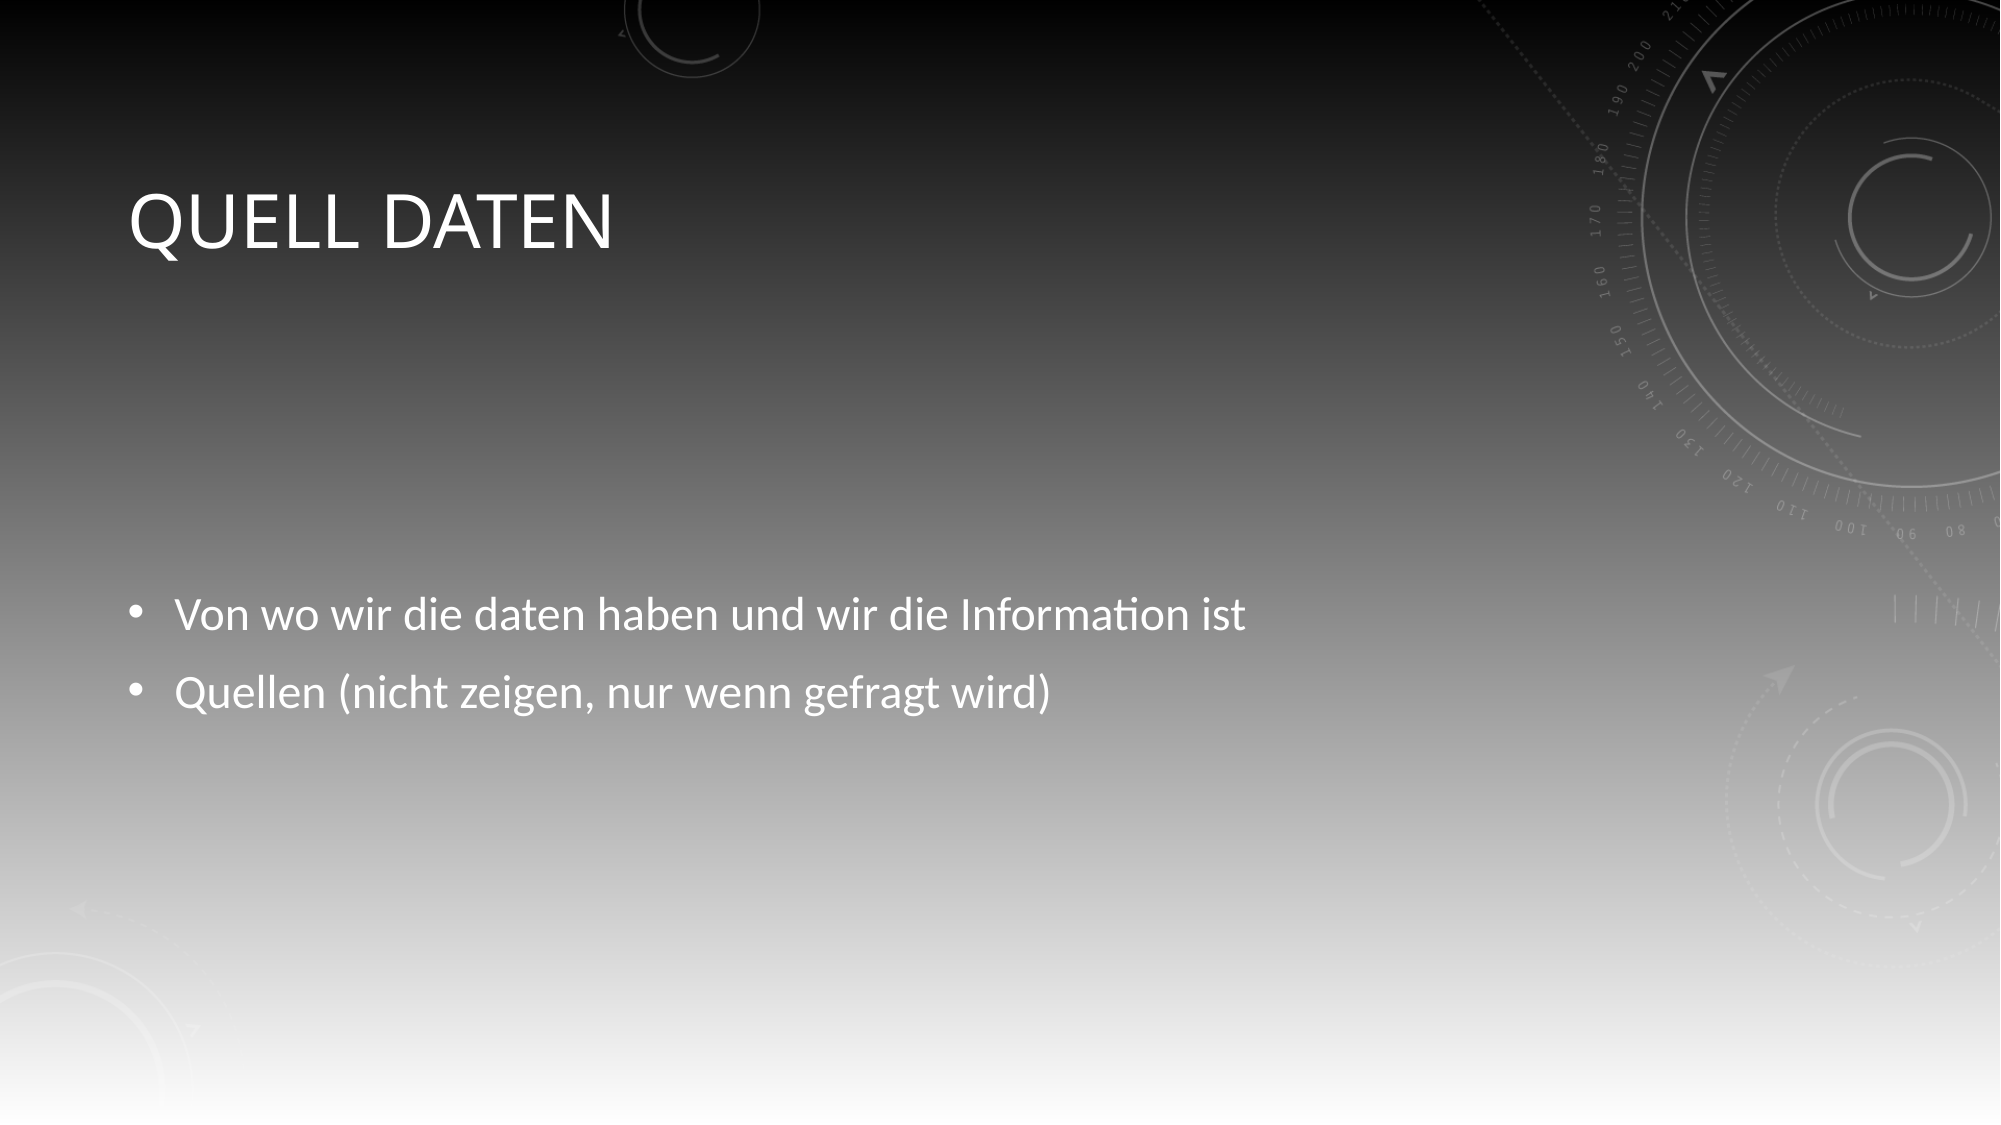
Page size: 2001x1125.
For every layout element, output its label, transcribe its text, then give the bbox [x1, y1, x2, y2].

title Quell daten [112, 99, 1775, 339]
picture [0, 0, 2000, 1125]
list Von wo wir die daten haben und wir die Information ist Quellen (nicht zeigen, nur wenn gefragt wird) [112, 350, 1775, 950]
